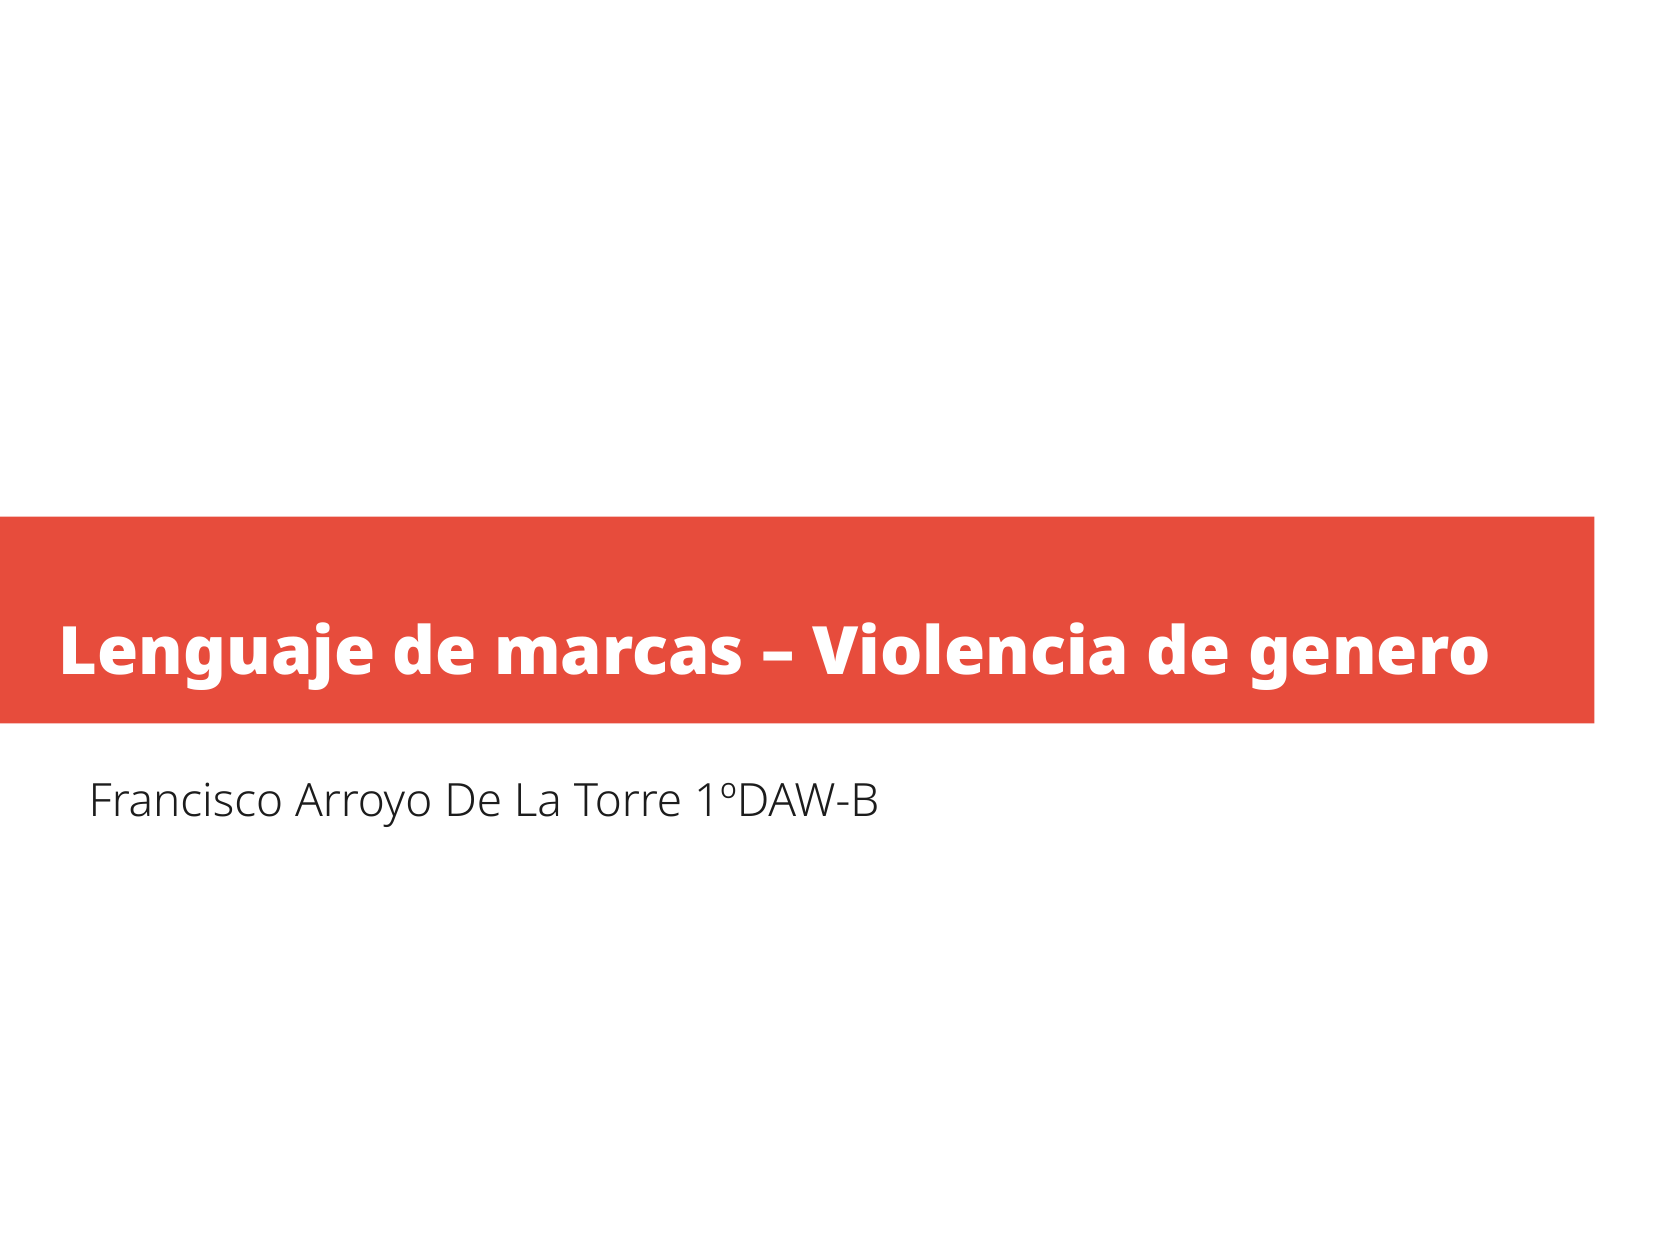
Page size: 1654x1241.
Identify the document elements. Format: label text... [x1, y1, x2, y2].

subtitle Francisco Arroyo De La Torre 1ºDAW-B [88, 767, 1595, 1182]
title Lenguaje de marcas – Violencia de genero [59, 546, 1595, 694]
